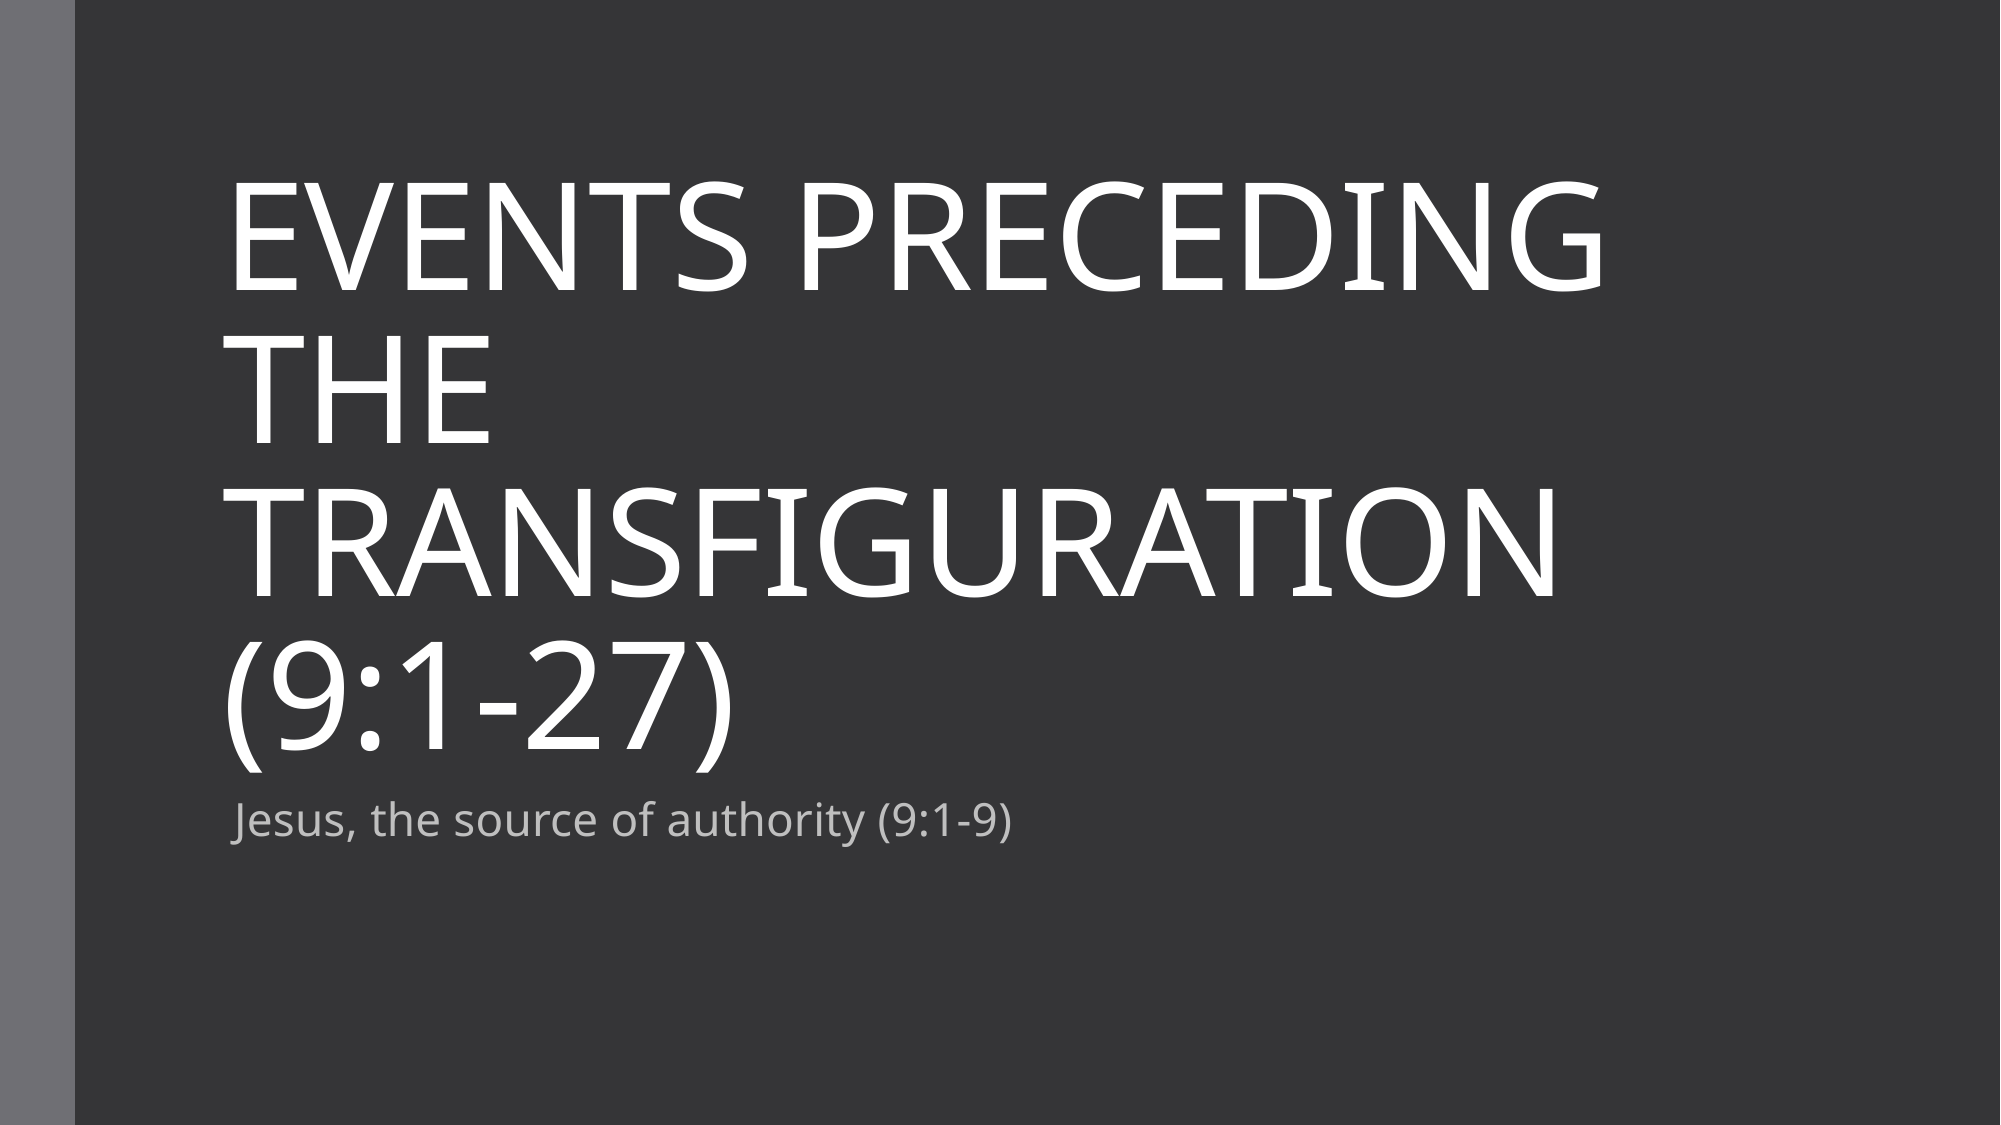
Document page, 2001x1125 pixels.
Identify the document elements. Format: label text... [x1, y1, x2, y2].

subtitle Jesus, the source of authority (9:1-9) [206, 787, 1752, 1066]
title EVENTS PRECEDING THE TRANSFIGURATION (9:1-27) [206, 124, 1752, 787]
